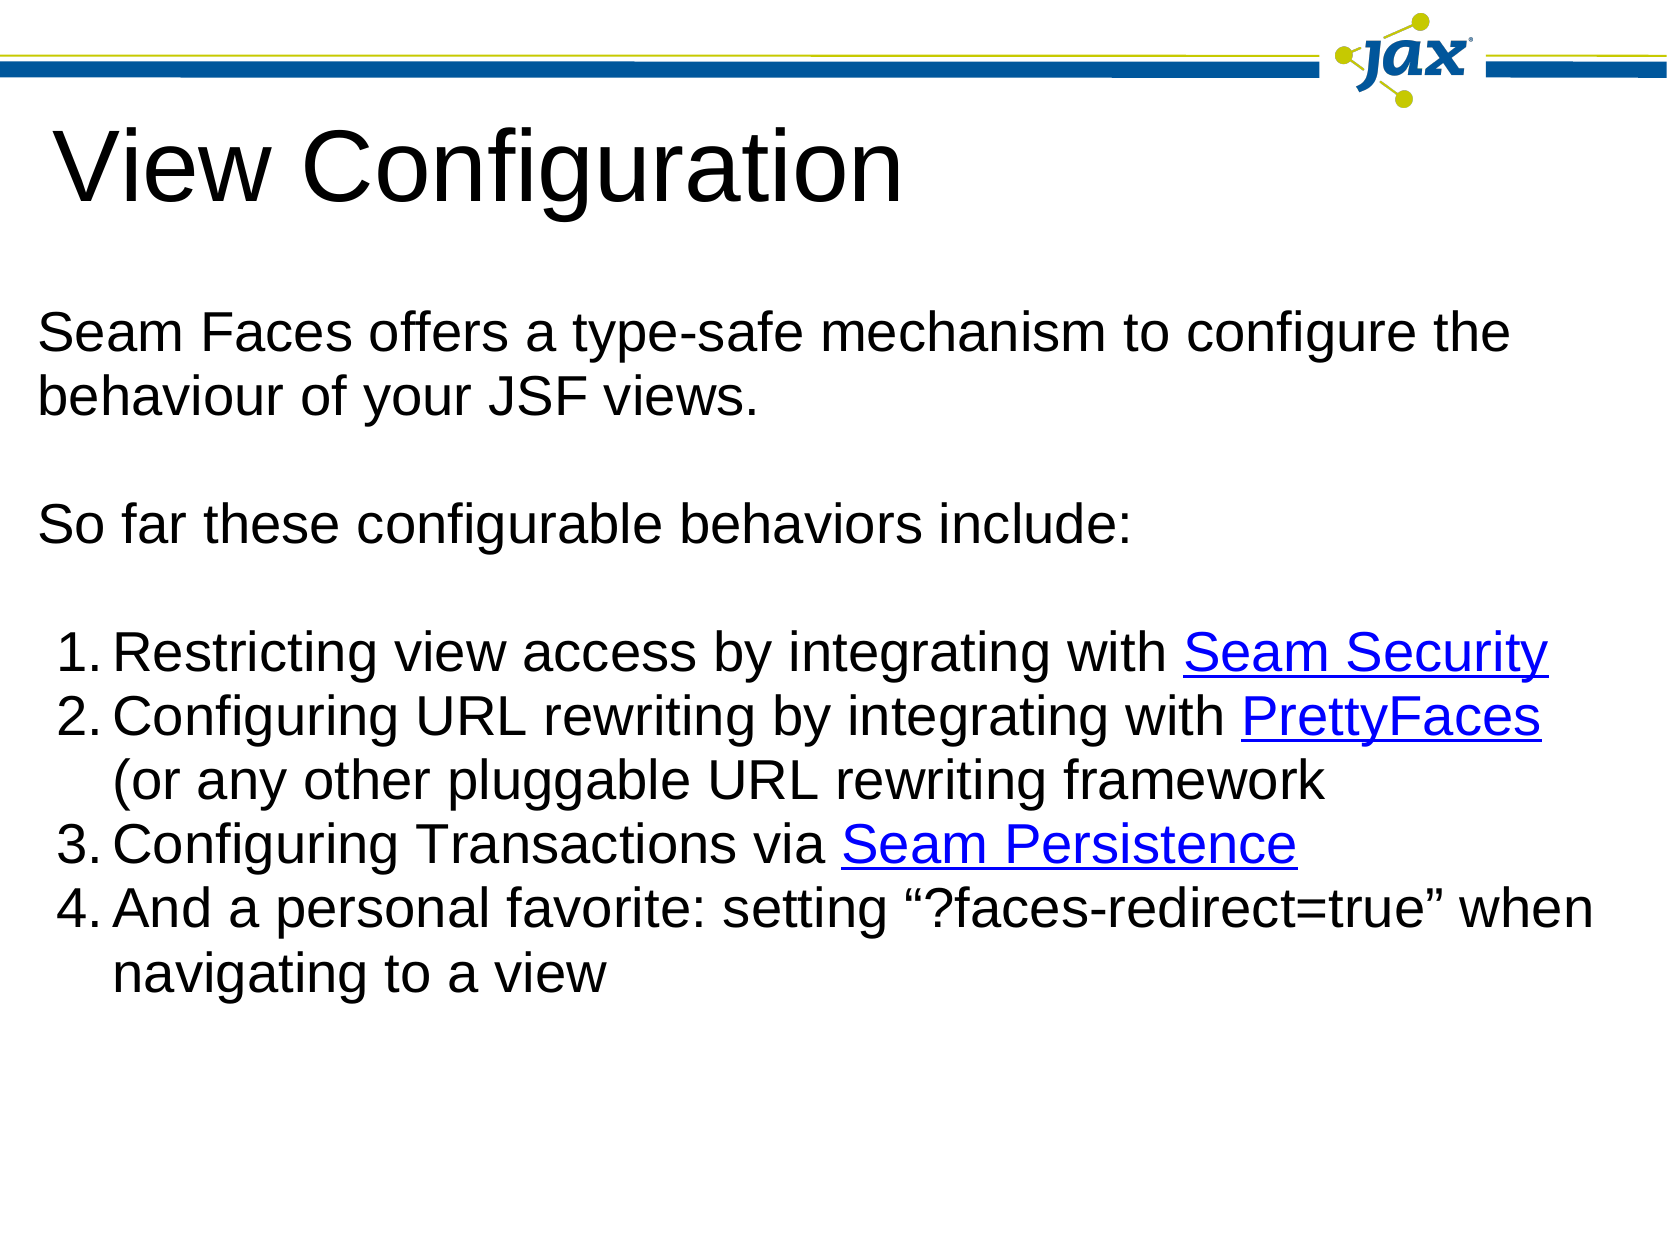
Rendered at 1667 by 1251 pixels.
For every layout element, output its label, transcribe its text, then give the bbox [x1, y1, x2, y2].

title View Configuration [37, 91, 1651, 230]
list Seam Faces offers a type-safe mechanism to configure the behaviour of your JSF views. So far these configurable behaviors include: Restricting view access by integrating with Seam Security Configuring URL rewriting by integrating with PrettyFaces (or any other pluggable URL rewriting framework Configuring Transactions via Seam Persistence And a personal favorite: setting “?faces-redirect=true” when navigating to a view [37, 300, 1613, 1126]
picture [1335, 13, 1473, 91]
